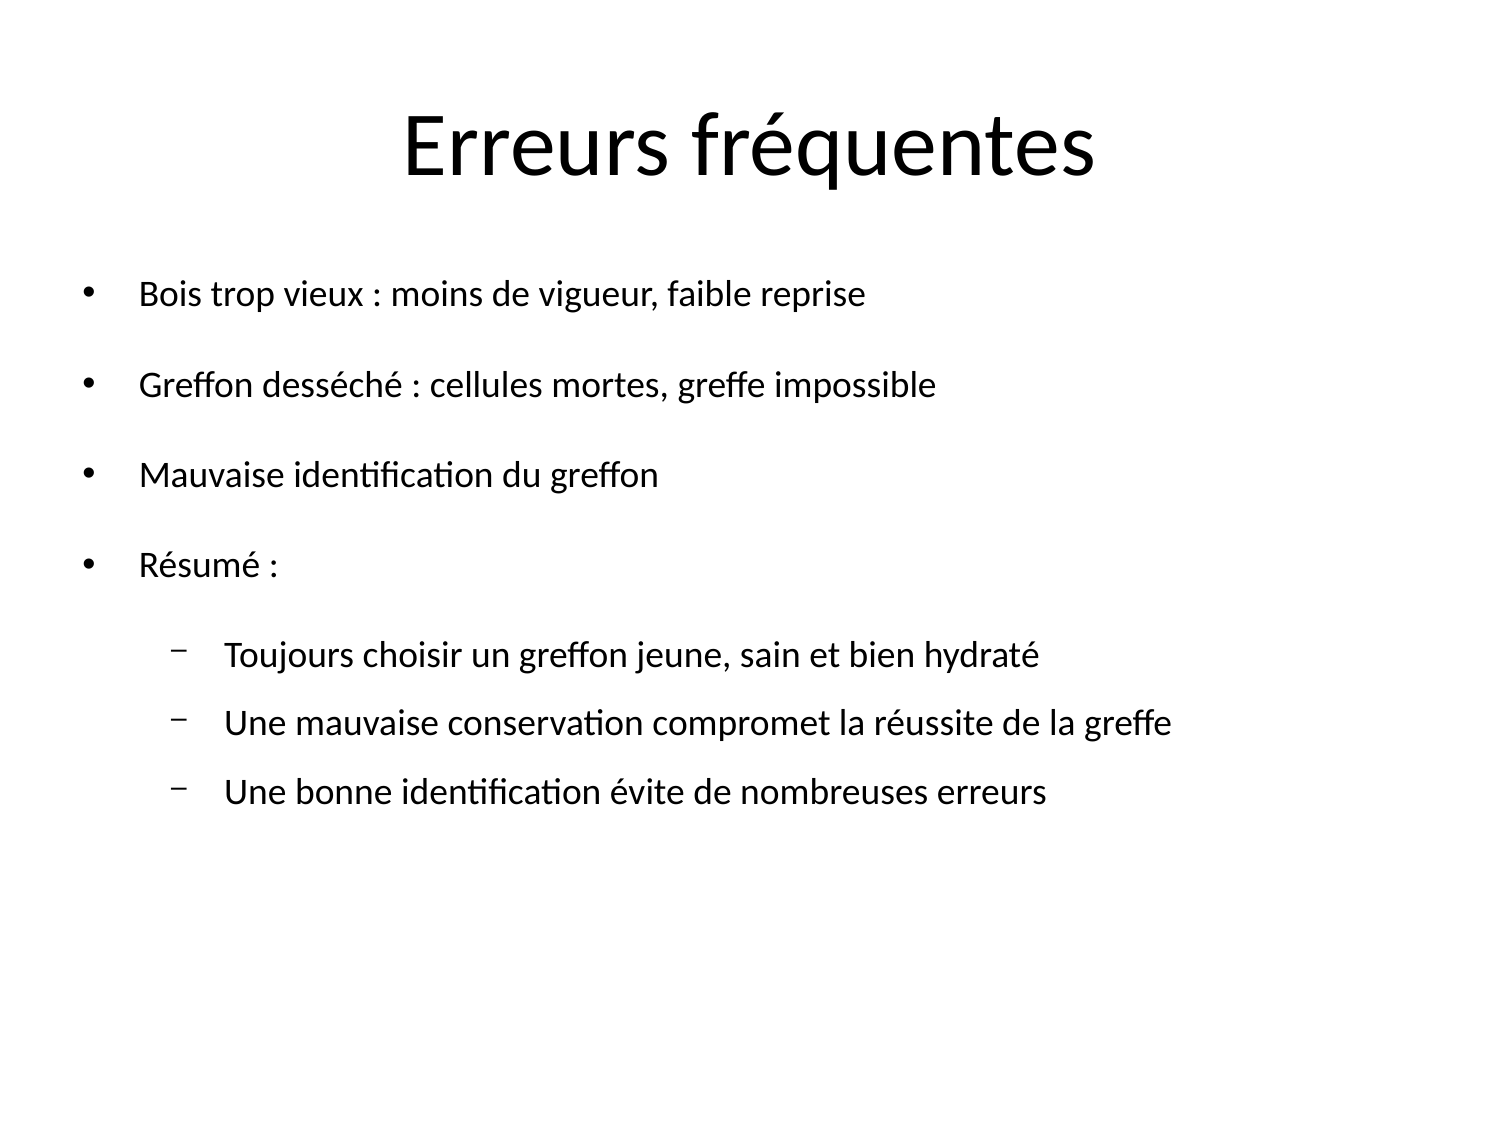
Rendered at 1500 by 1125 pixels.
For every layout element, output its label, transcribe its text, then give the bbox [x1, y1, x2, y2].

title Erreurs fréquentes [75, 45, 1425, 233]
list Bois trop vieux : moins de vigueur, faible reprise Greffon desséché : cellules mortes, greffe impossible Mauvaise identification du greffon Résumé : Toujours choisir un greffon jeune, sain et bien hydraté Une mauvaise conservation compromet la réussite de la greffe Une bonne identification évite de nombreuses erreurs [67, 261, 1418, 1004]
